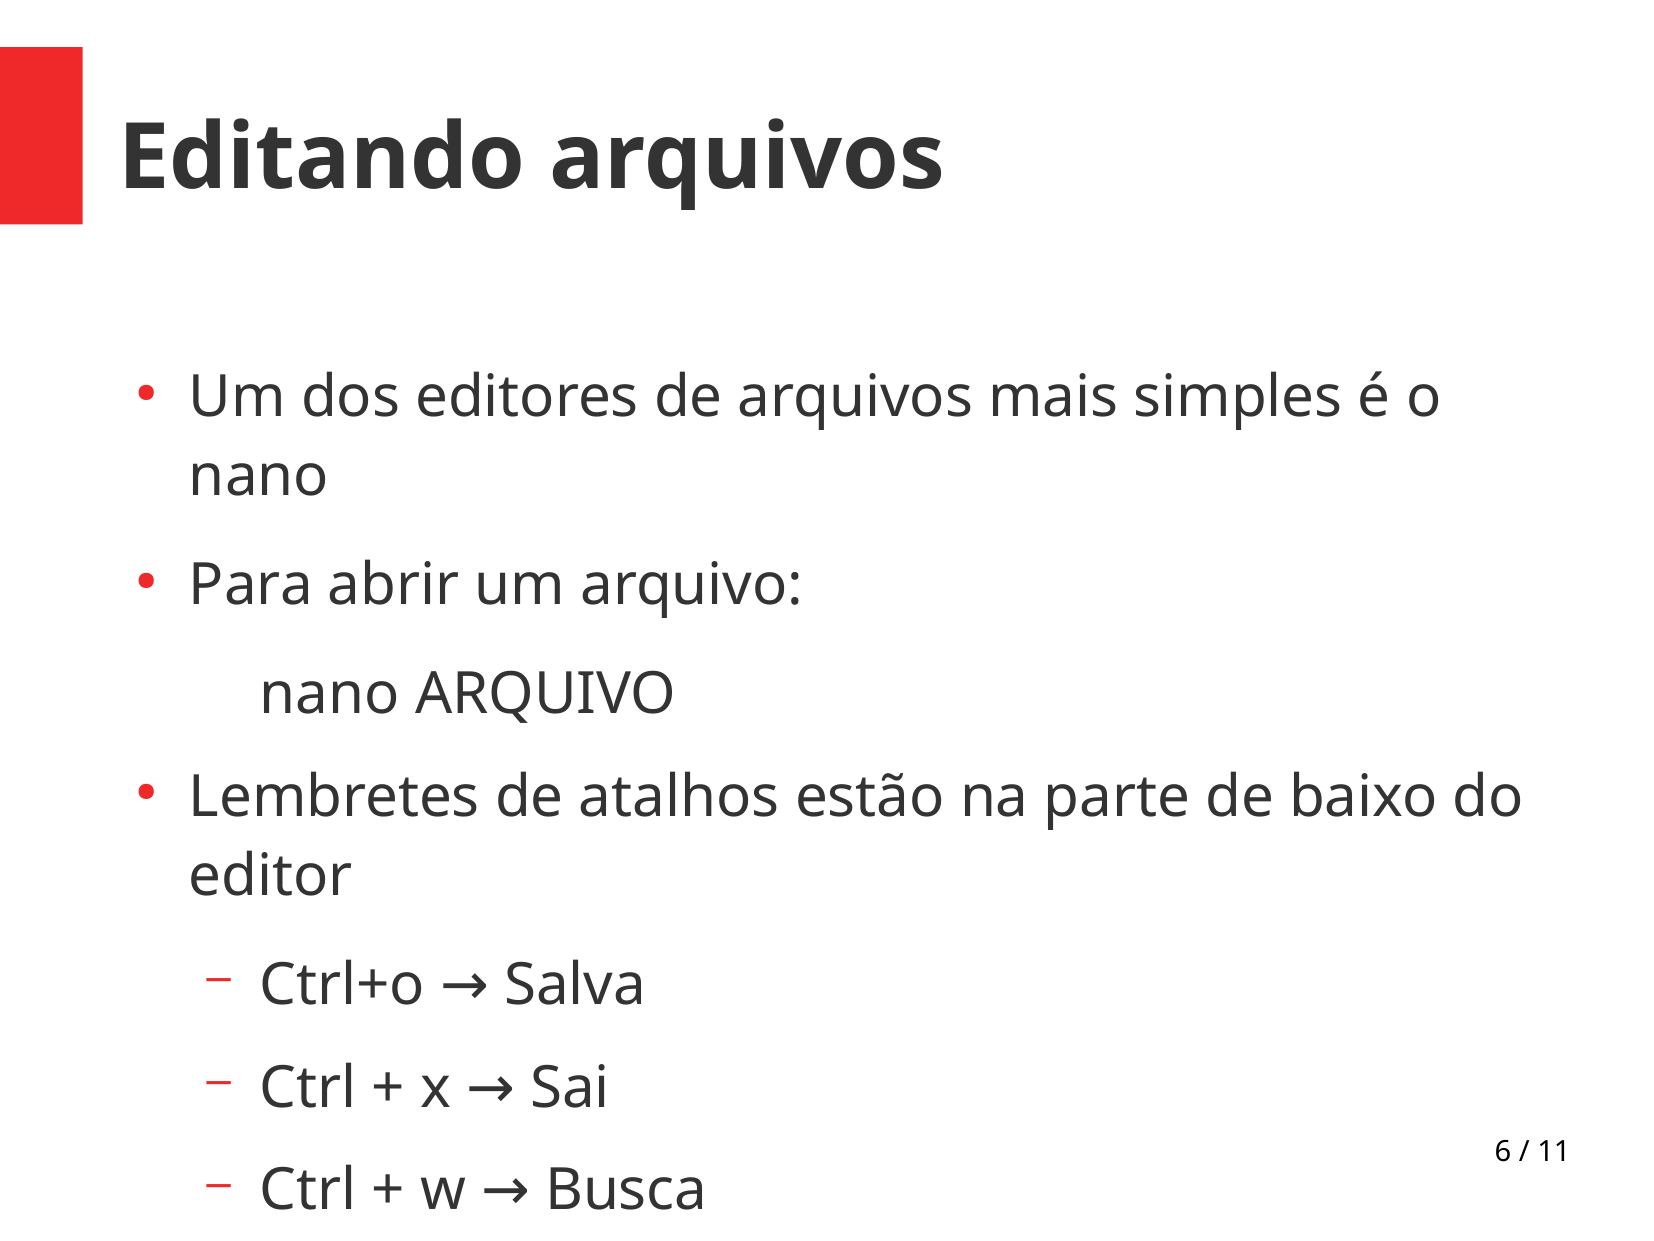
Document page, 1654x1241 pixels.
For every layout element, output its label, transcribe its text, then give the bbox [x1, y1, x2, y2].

list Um dos editores de arquivos mais simples é o nano Para abrir um arquivo: nano ARQUIVO Lembretes de atalhos estão na parte de baixo do editor Ctrl+o → Salva Ctrl + x → Sai Ctrl + w → Busca [118, 354, 1536, 1074]
title Editando arquivos [118, 49, 1571, 257]
